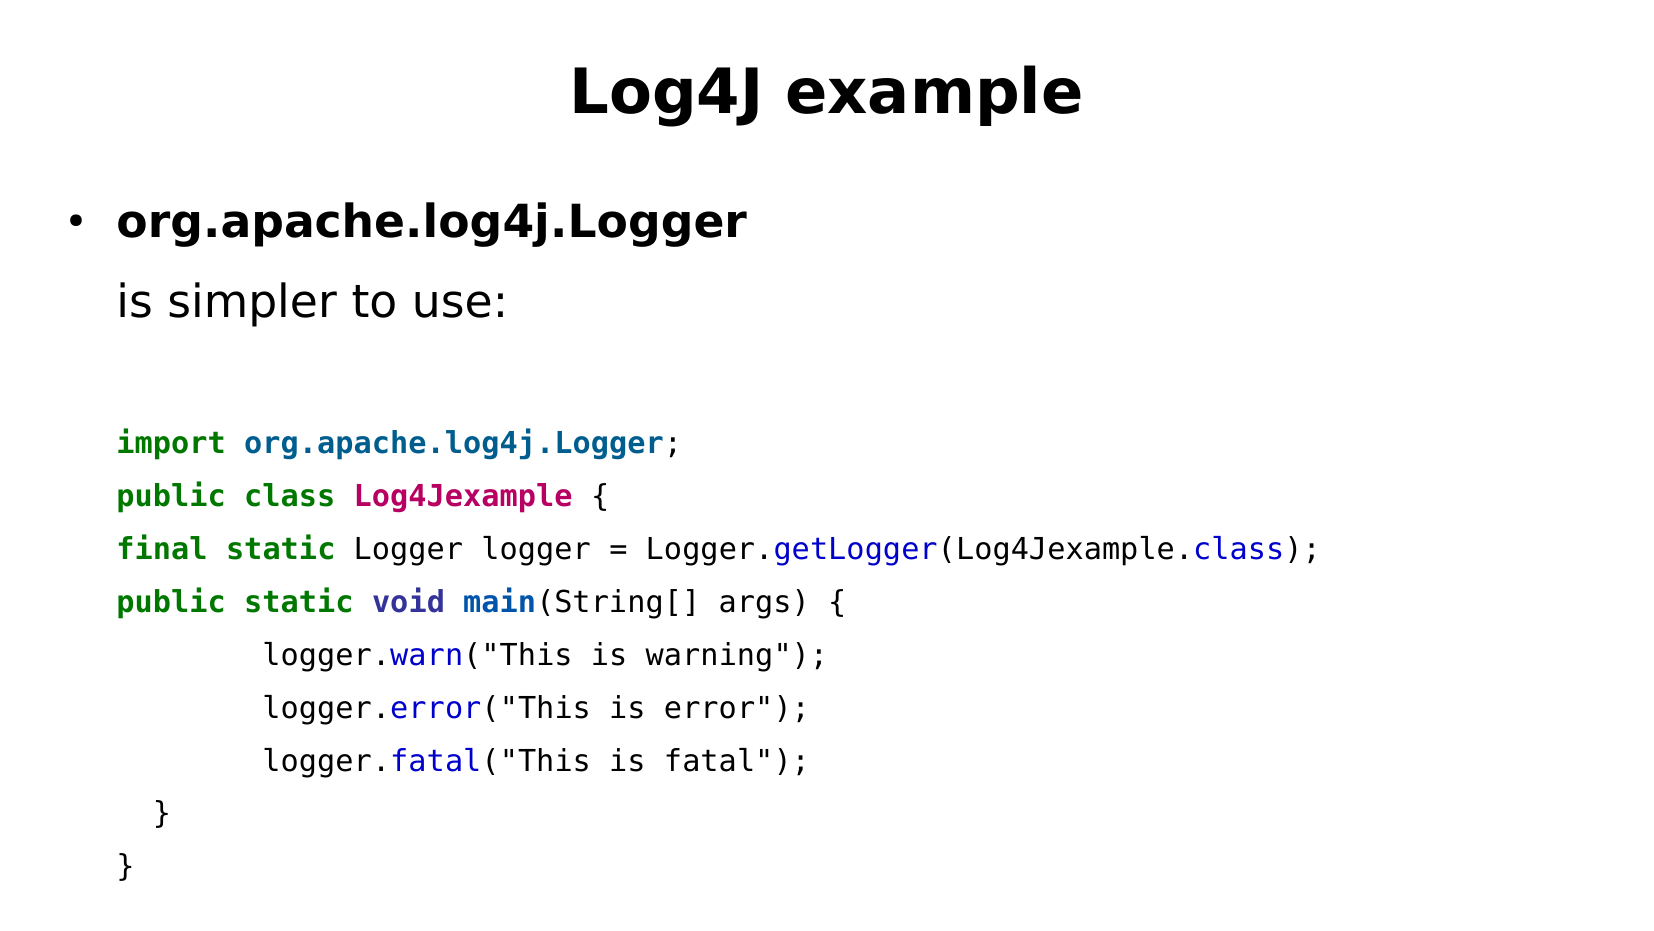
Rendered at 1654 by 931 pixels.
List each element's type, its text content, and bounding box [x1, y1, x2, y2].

title Log4J example [82, 36, 1571, 147]
list org.apache.log4j.Logger is simpler to use: import org.apache.log4j.Logger; public class Log4Jexample { final static Logger logger = Logger.getLogger(Log4Jexample.class); public static void main(String[] args) { logger.warn("This is warning"); logger.error("This is error"); logger.fatal("This is fatal"); } } [52, 168, 1615, 889]
